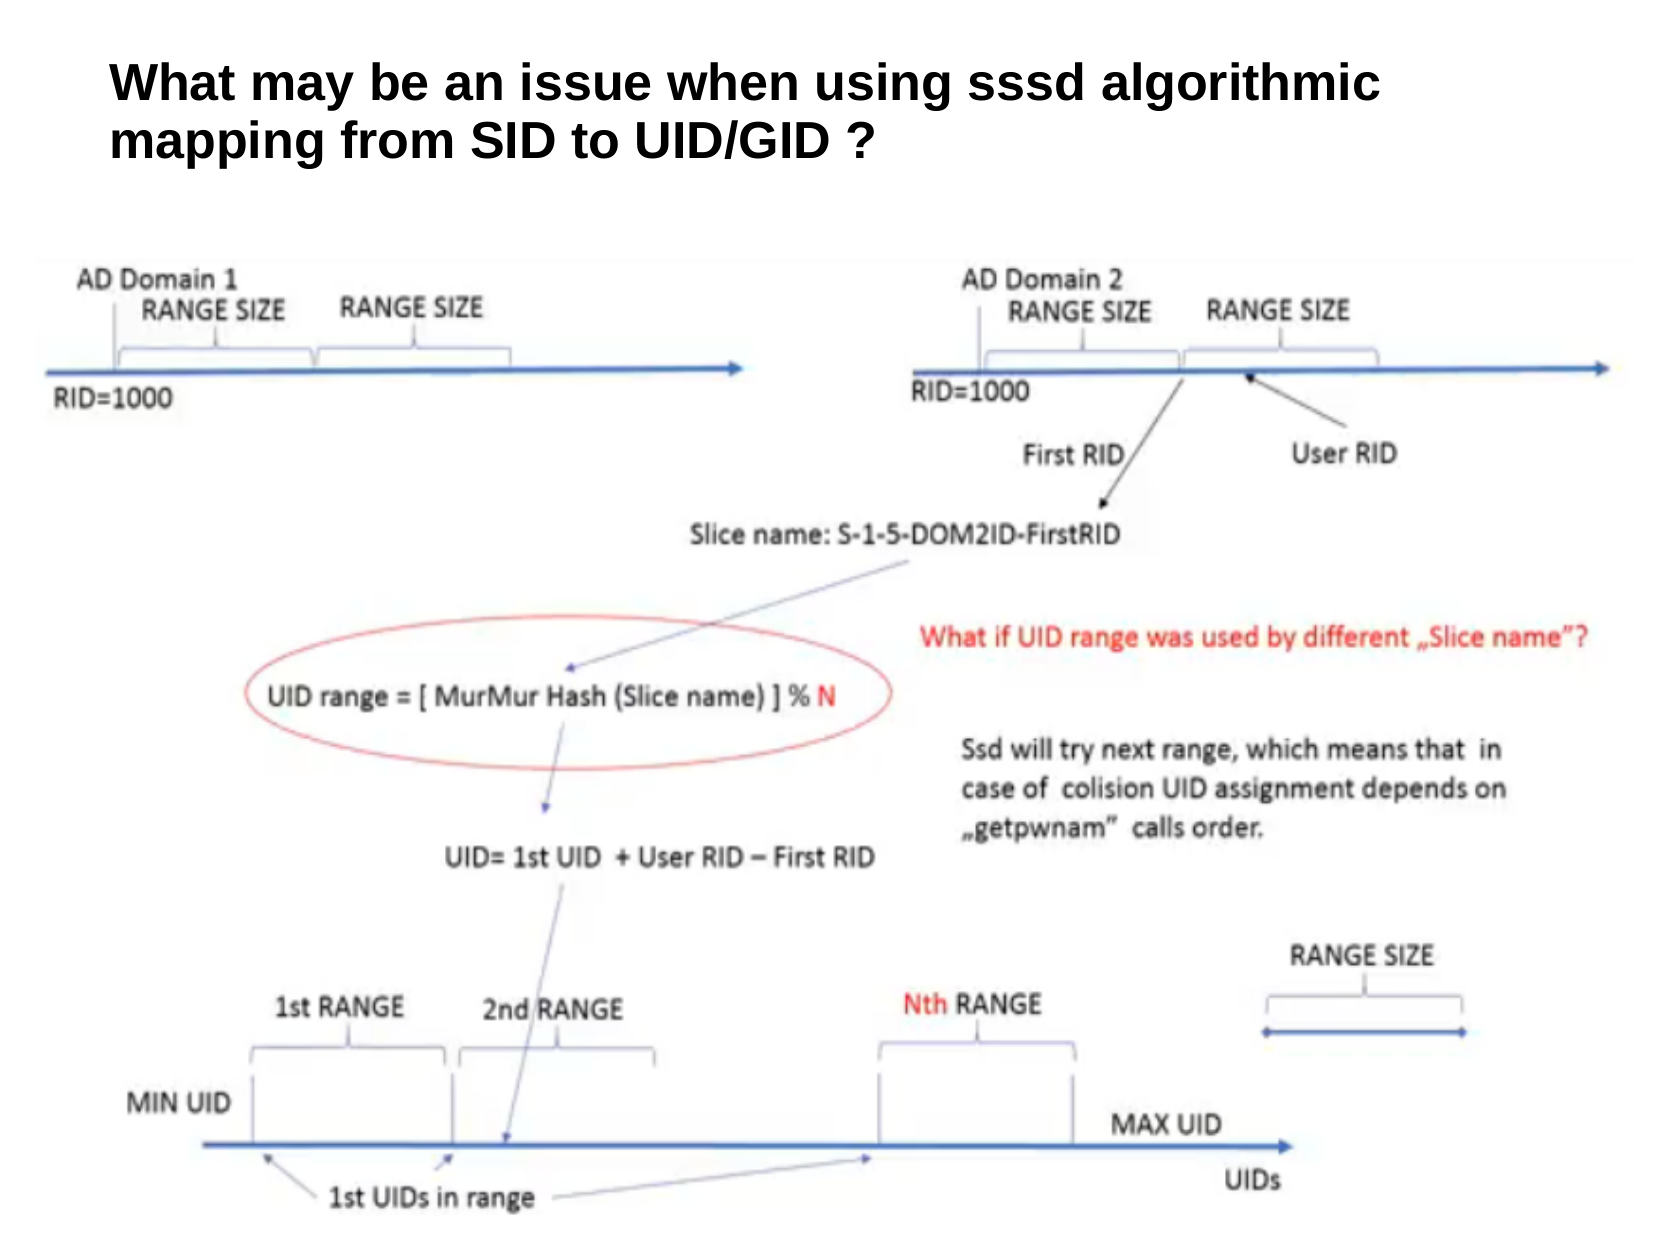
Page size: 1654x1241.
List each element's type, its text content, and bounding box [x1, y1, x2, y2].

picture [35, 259, 1635, 1217]
text_box What may be an issue when using sssd algorithmic mapping from SID to UID/GID ? [94, 46, 1619, 178]
